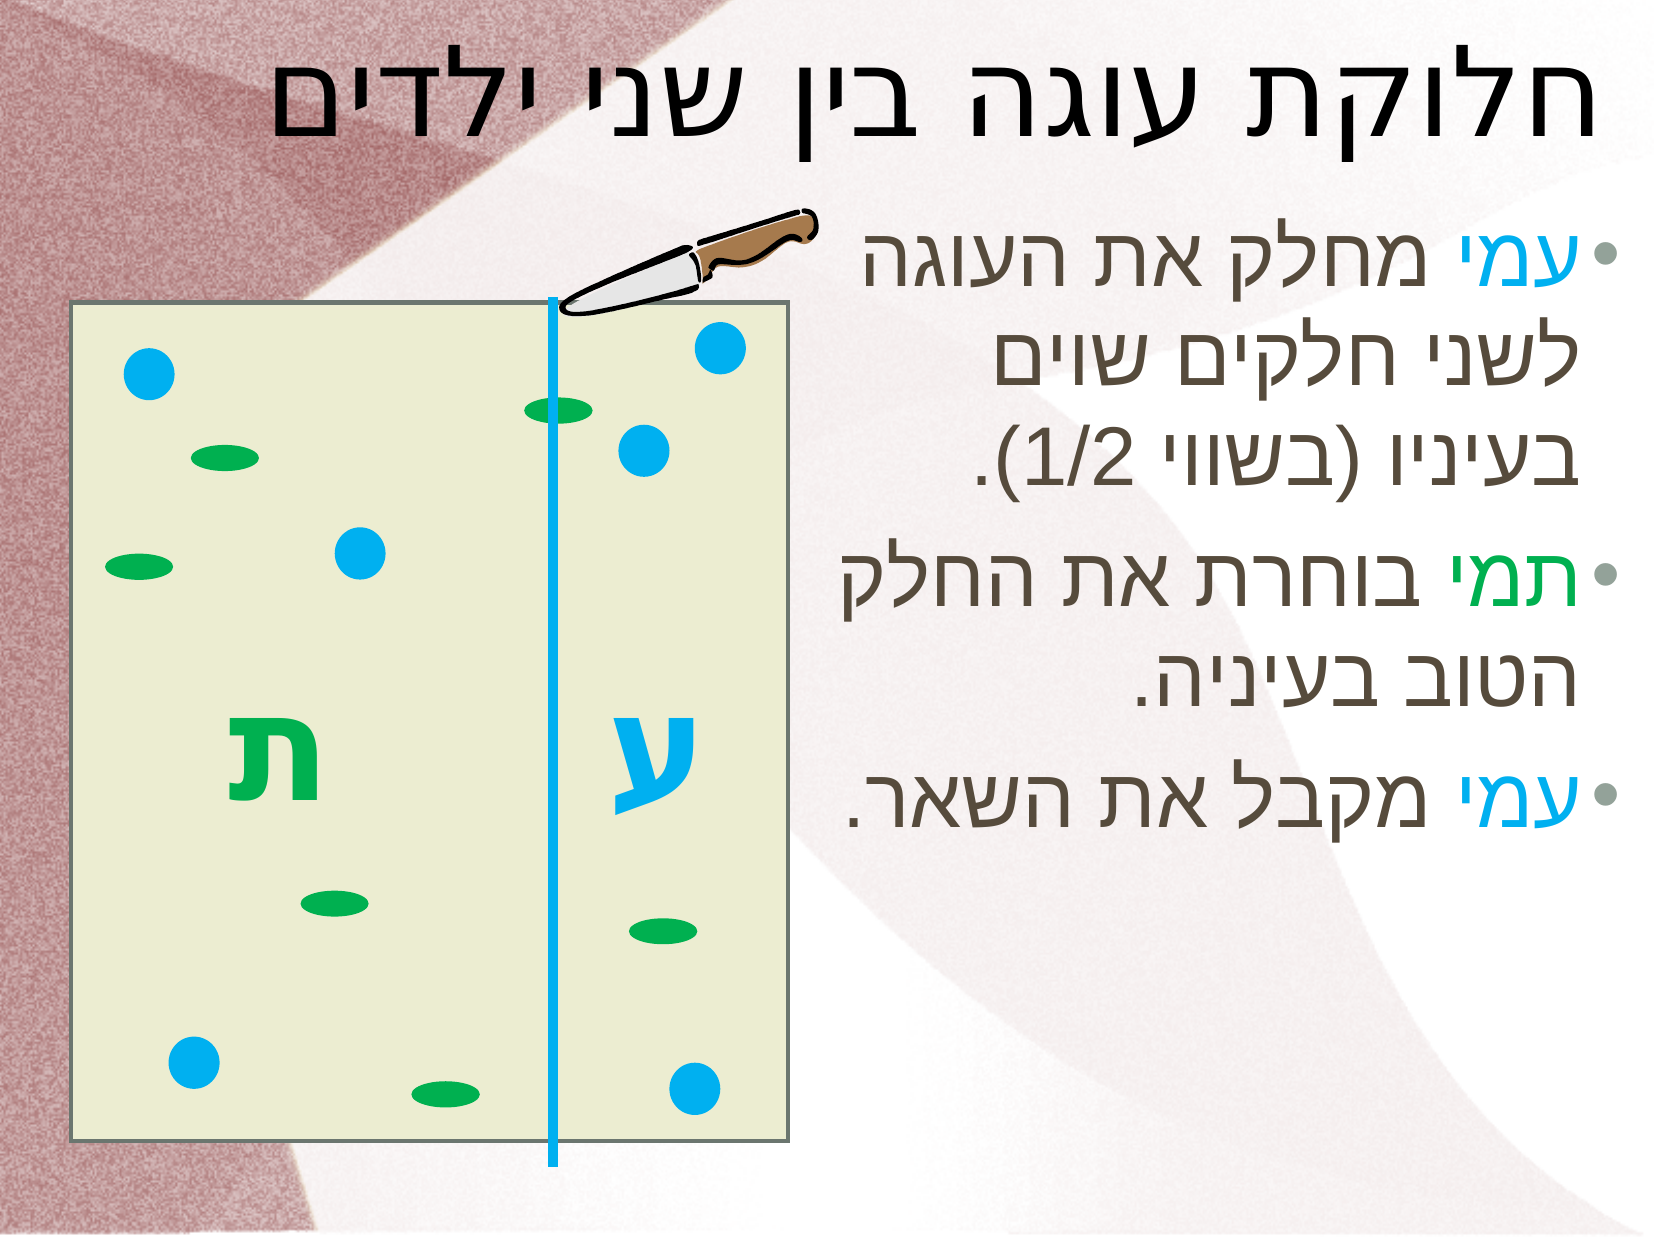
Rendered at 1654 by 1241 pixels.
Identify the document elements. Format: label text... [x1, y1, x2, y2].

text_box עמי מחלק את העוגה לשני חלקים שוים בעיניו (בשווי 1/2). תמי בוחרת את החלק הטוב בעיניה. עמי מקבל את השאר. [787, 195, 1654, 856]
title חלוקת עוגה בין שני ילדים [30, 6, 1654, 166]
text_box ע [593, 658, 723, 842]
text_box [558, 302, 788, 1141]
text_box ת [213, 658, 346, 842]
text_box [71, 302, 548, 1141]
picture [0, 0, 1654, 1241]
